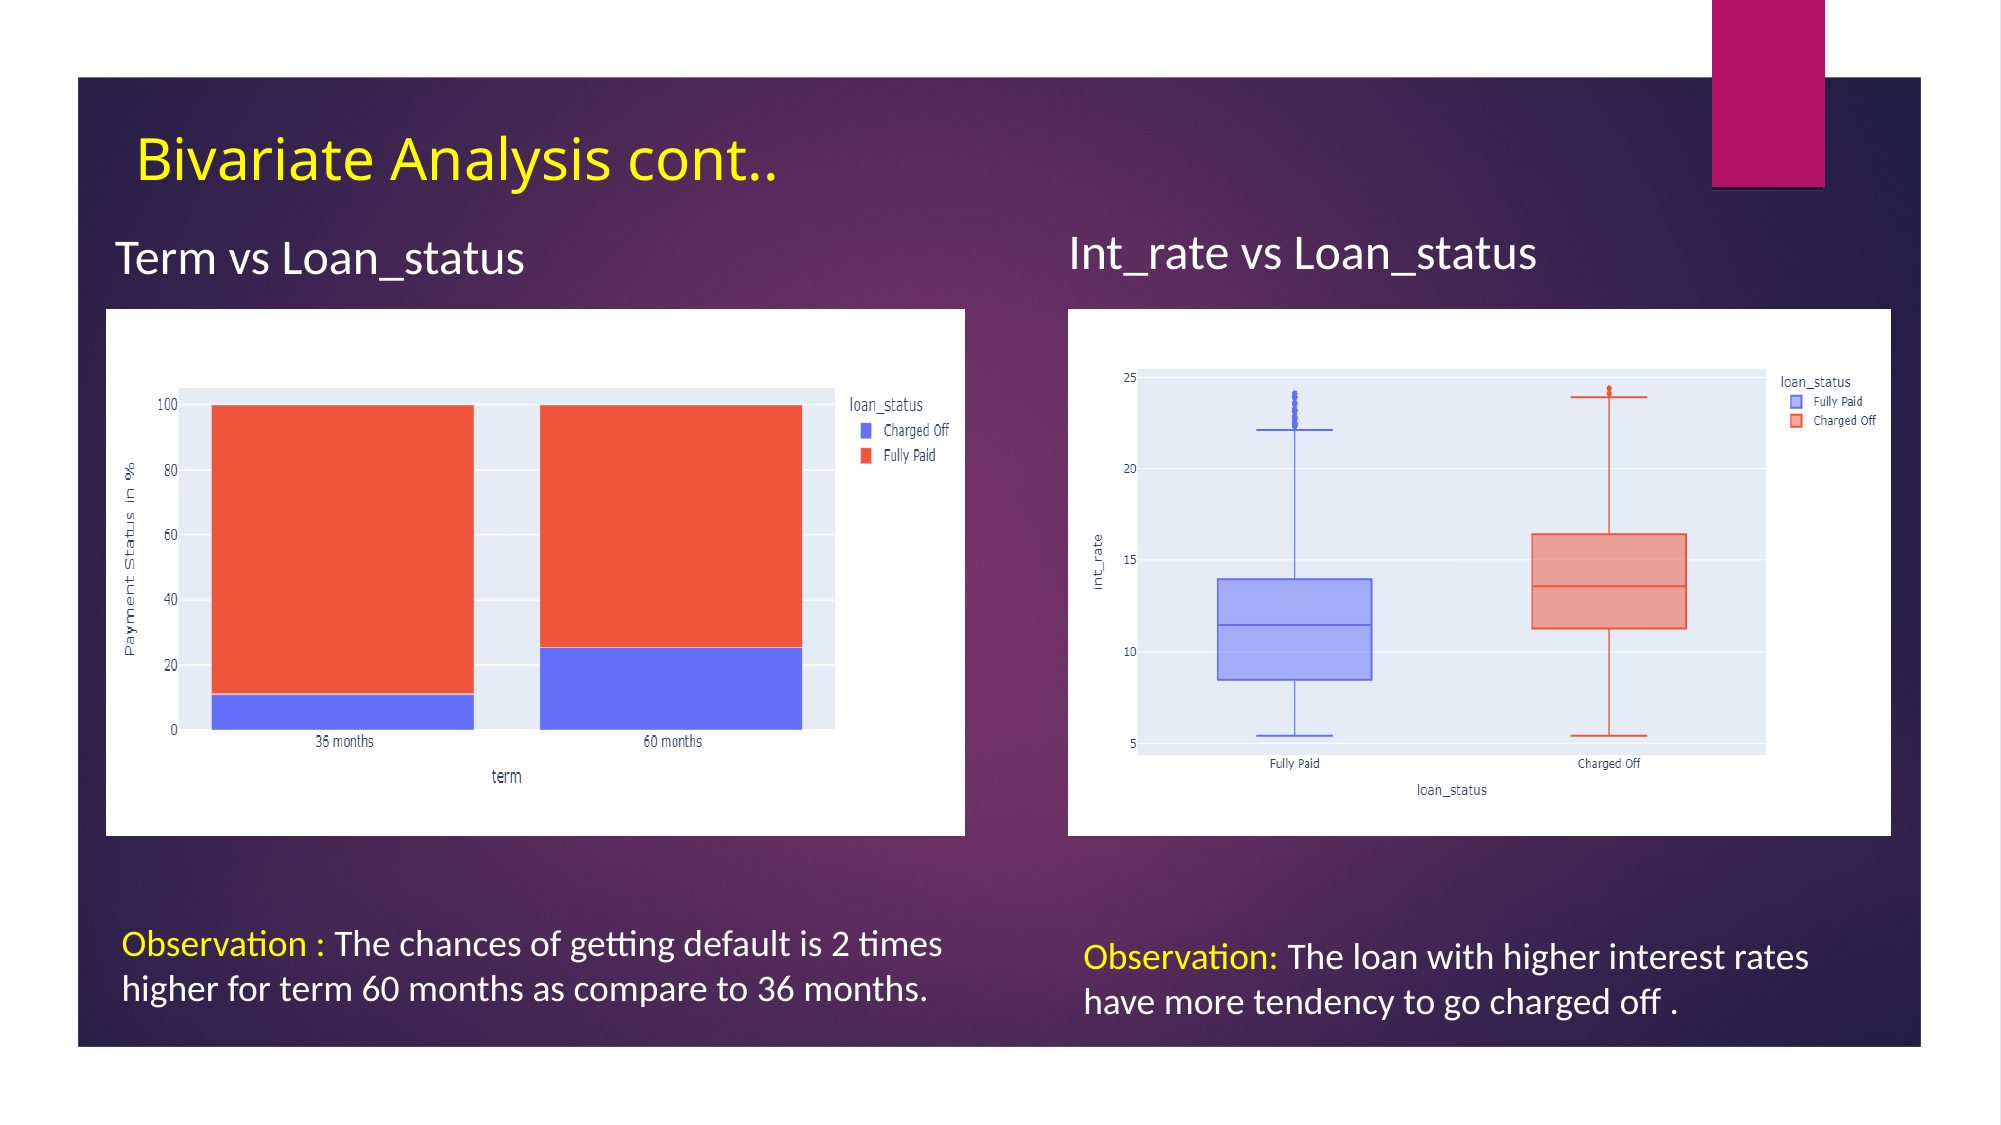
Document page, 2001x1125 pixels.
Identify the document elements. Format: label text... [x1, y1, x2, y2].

text_box Int_rate vs Loan_status [1053, 211, 1824, 288]
text_box Observation : The chances of getting default is 2 times higher for term 60 months as compare to 36 months. [106, 911, 965, 1018]
picture [106, 309, 965, 836]
title Bivariate Analysis cont.. [120, 103, 1509, 200]
picture [1068, 309, 1891, 836]
text_box Observation: The loan with higher interest rates have more tendency to go charged off . [1068, 924, 1891, 1031]
text_box Term vs Loan_status [99, 216, 871, 293]
